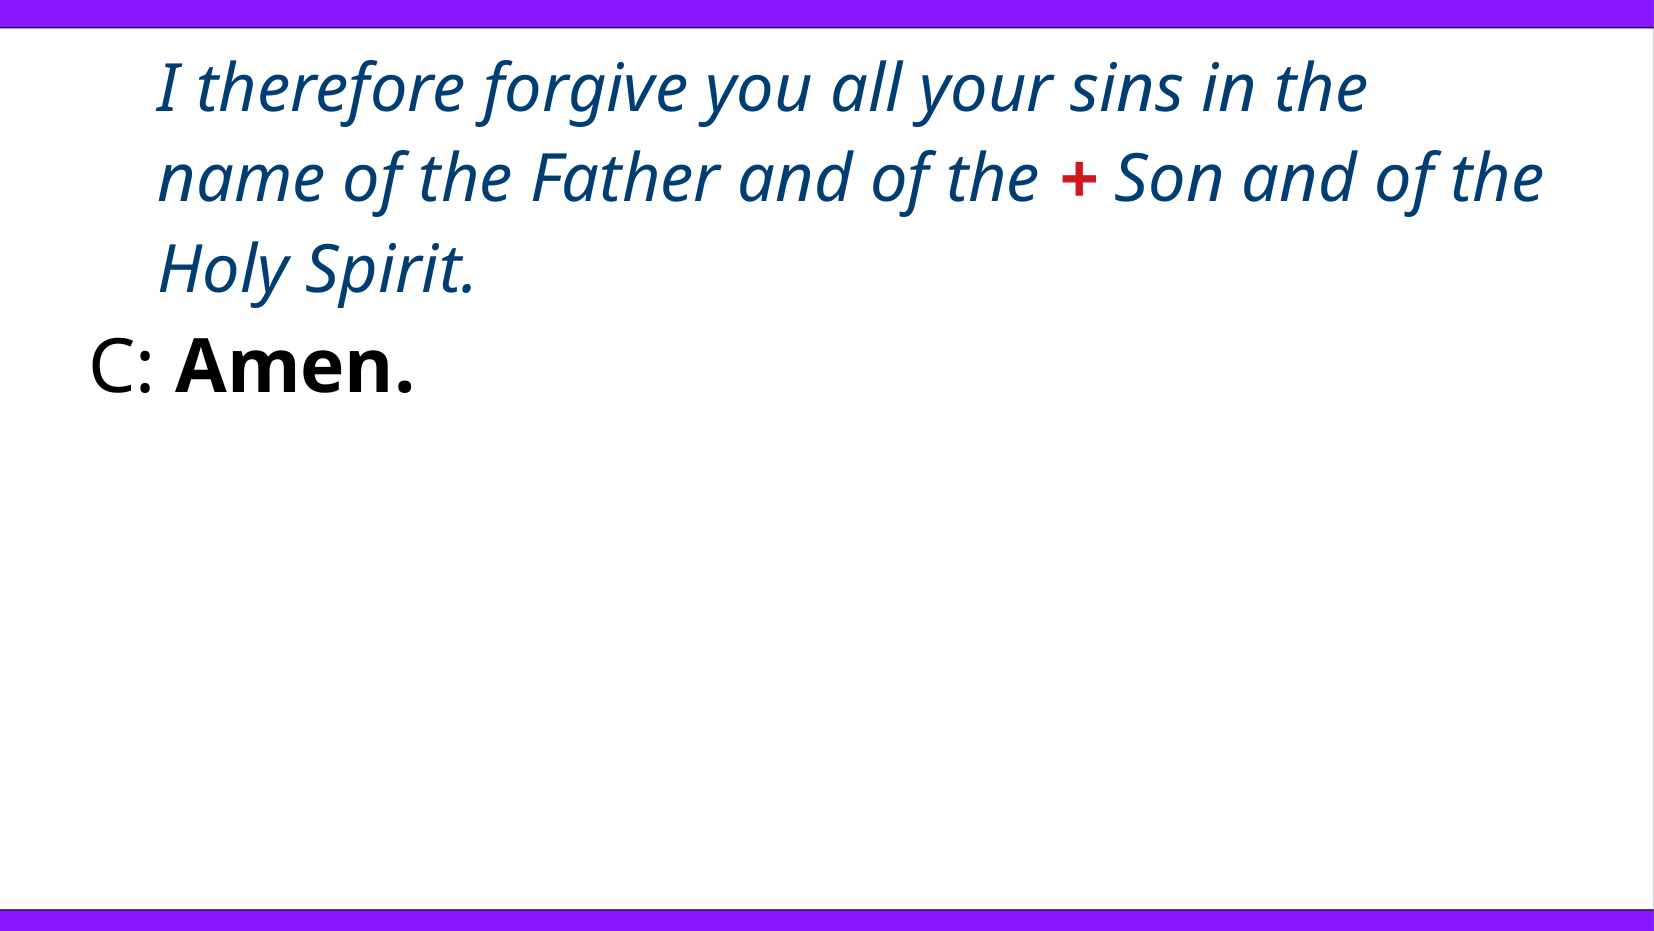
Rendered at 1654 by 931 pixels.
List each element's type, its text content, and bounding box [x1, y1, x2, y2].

picture [0, 0, 1654, 931]
text_box I therefore forgive you all your sins in the name of the Father and of the + Son and of the Holy Spirit. C: Amen. [73, 32, 1589, 414]
